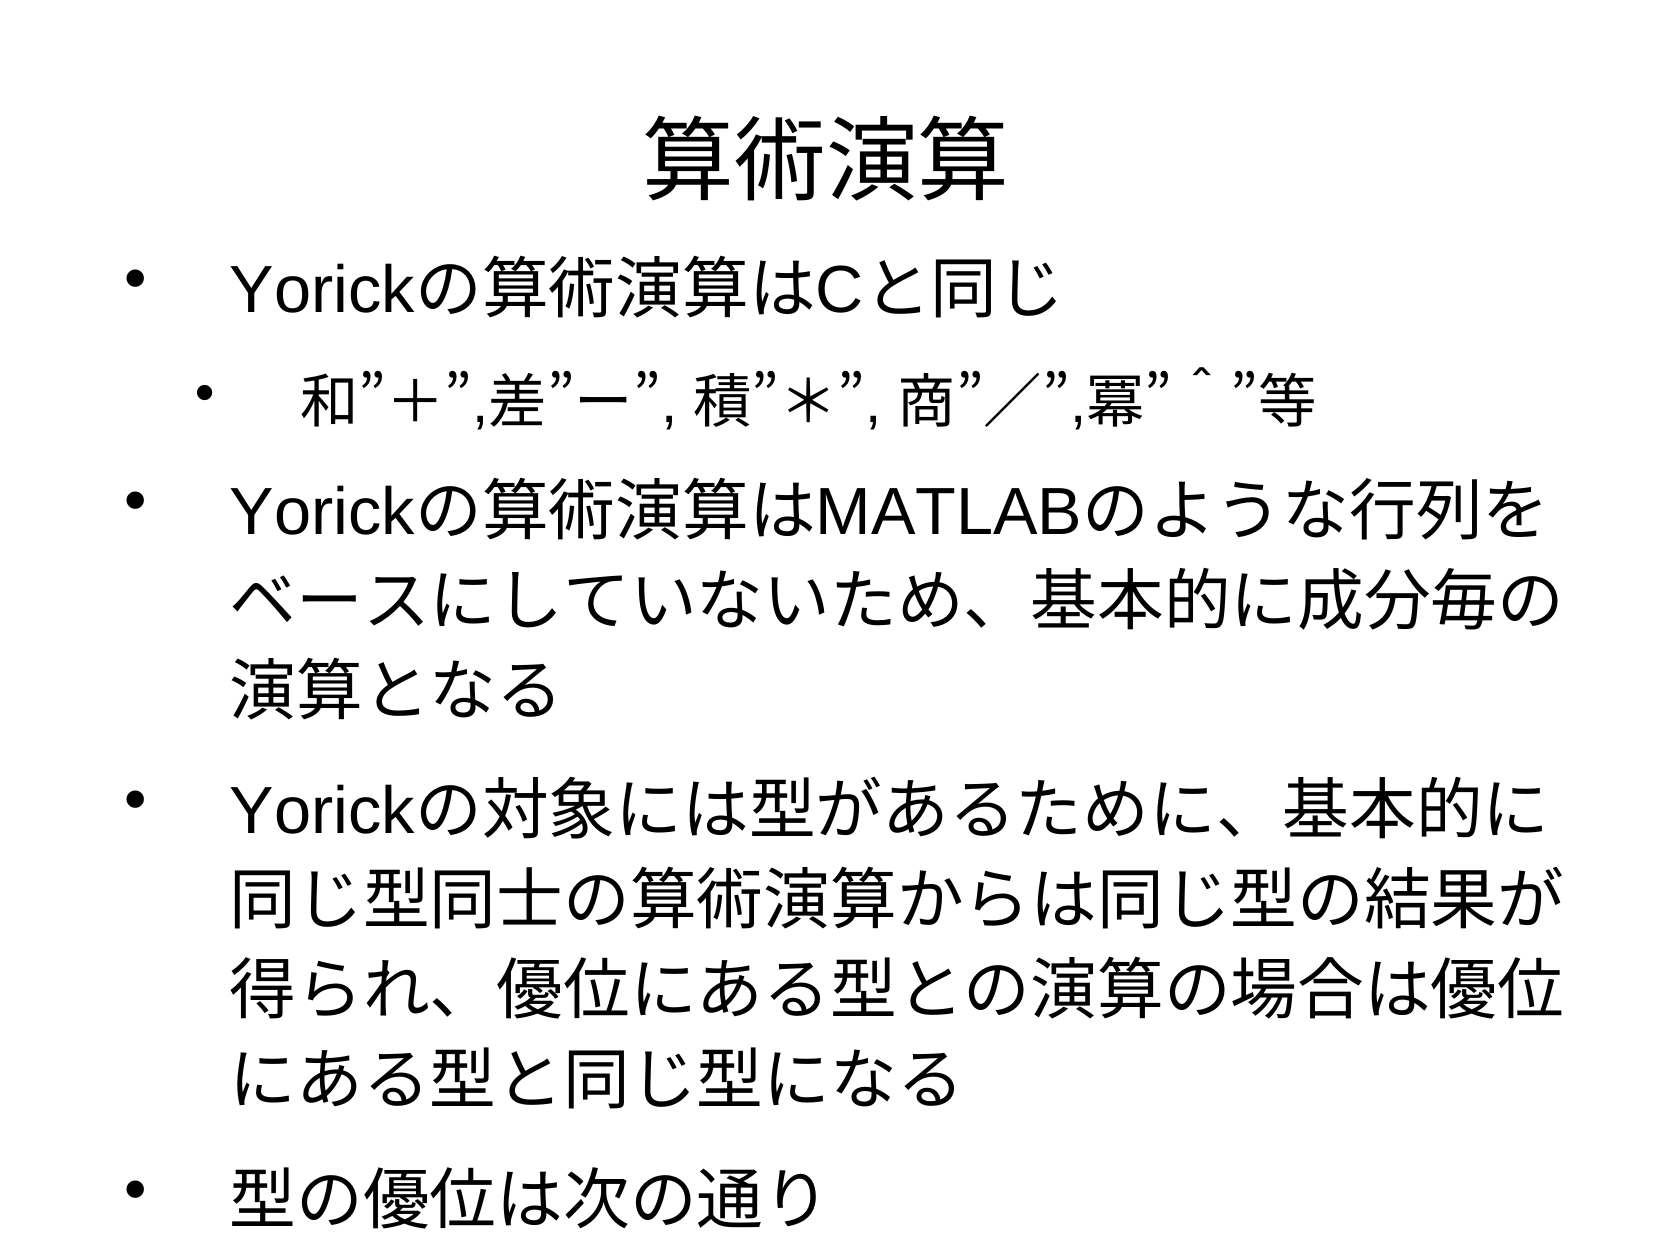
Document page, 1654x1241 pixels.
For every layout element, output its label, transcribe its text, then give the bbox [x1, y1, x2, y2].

list Yorickの算術演算はCと同じ 和”＋”,差”ー”, 積”＊”, 商”／”,冪”＾”等 Yorickの算術演算はMATLABのような行列を ベースにしていないため、基本的に成分毎の 演算となる Yorickの対象には型があるために、基本的に同じ型同士の算術演算からは同じ型の結果が得られ、優位にある型との演算の場合は優位にある型と同じ型になる 型の優位は次の通り double>long>int>shot>char [88, 236, 1577, 1183]
title 算術演算 [82, 56, 1571, 249]
